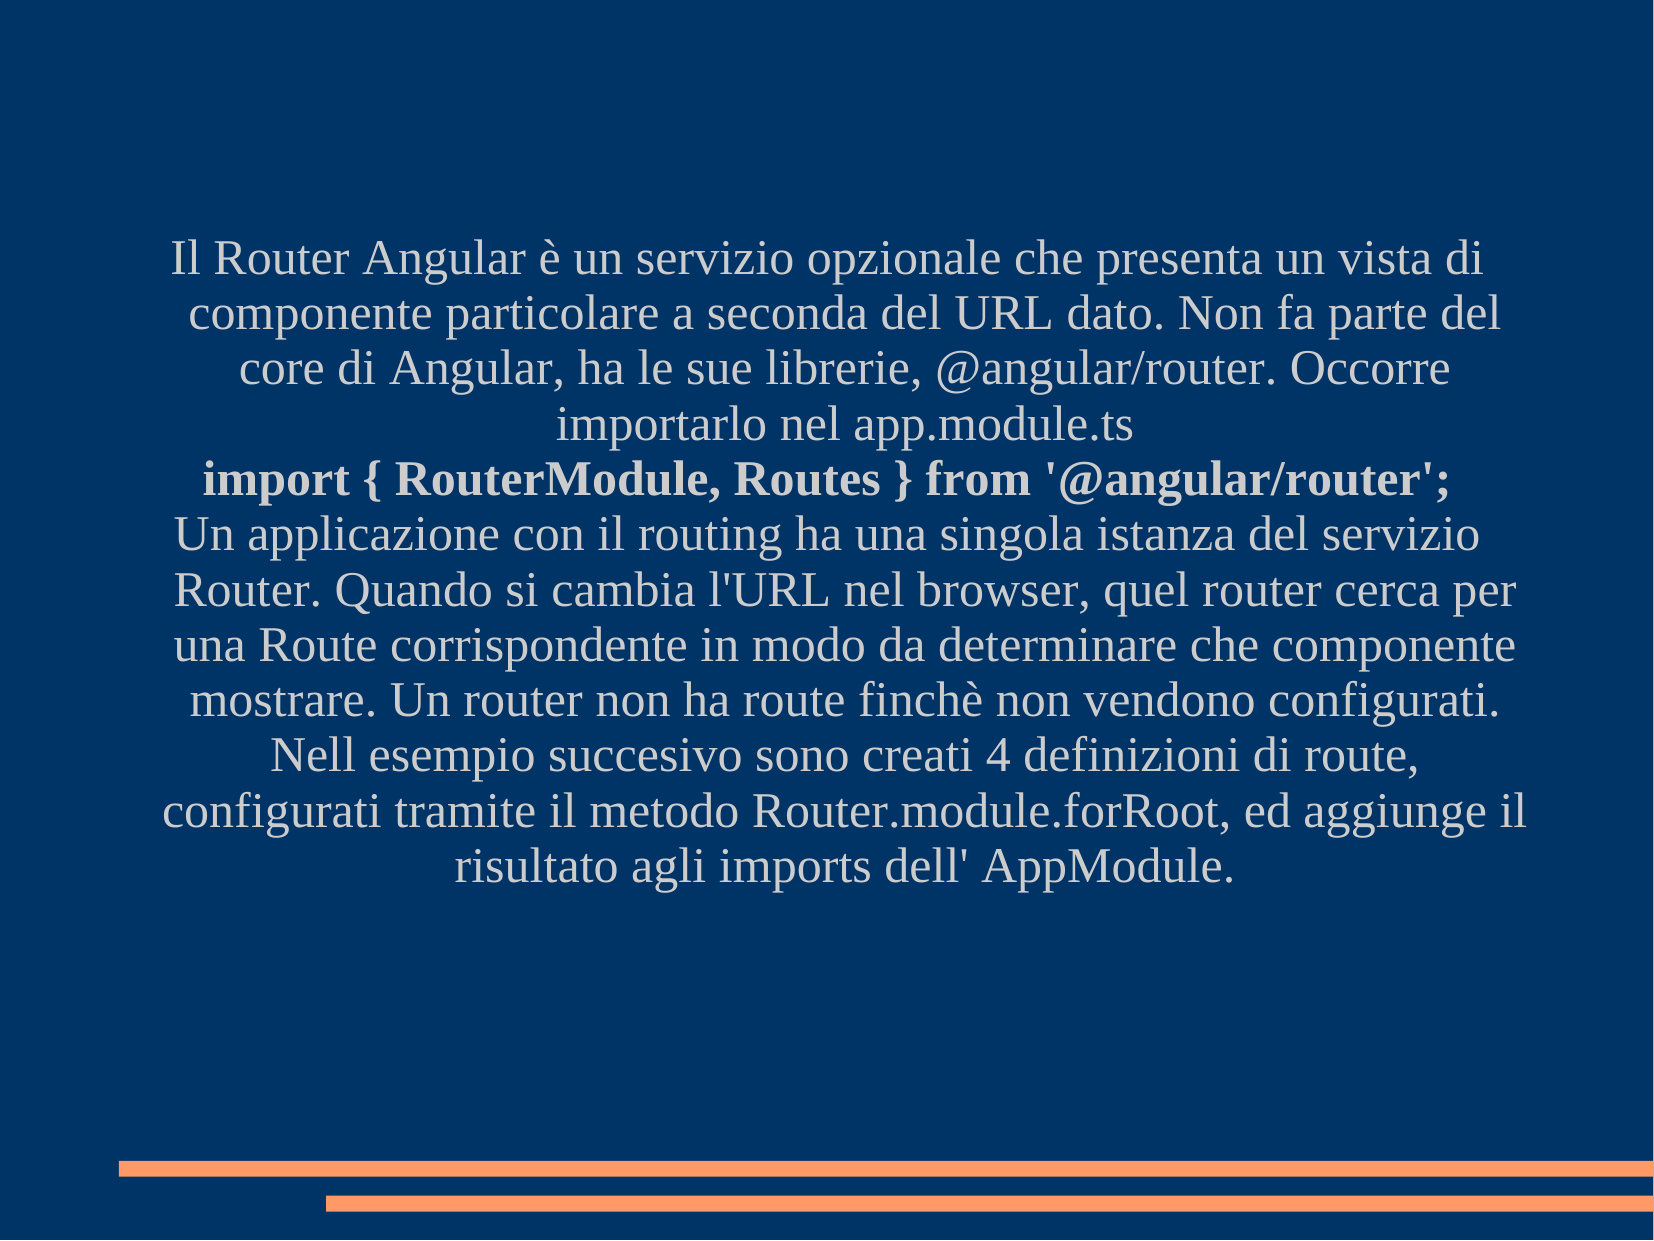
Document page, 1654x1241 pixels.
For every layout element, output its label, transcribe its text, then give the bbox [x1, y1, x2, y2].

subtitle Il Router Angular è un servizio opzionale che presenta un vista di componente particolare a seconda del URL dato. Non fa parte del core di Angular, ha le sue librerie, @angular/router. Occorre importarlo nel app.module.ts import { RouterModule, Routes } from '@angular/router'; Un applicazione con il routing ha una singola istanza del servizio Router. Quando si cambia l'URL nel browser, quel router cerca per una Route corrispondente in modo da determinare che componente mostrare. Un router non ha route finchè non vendono configurati. Nell esempio succesivo sono creati 4 definizioni di route, configurati tramite il metodo Router.module.forRoot, ed aggiunge il risultato agli imports dell' AppModule. [121, 46, 1534, 1132]
